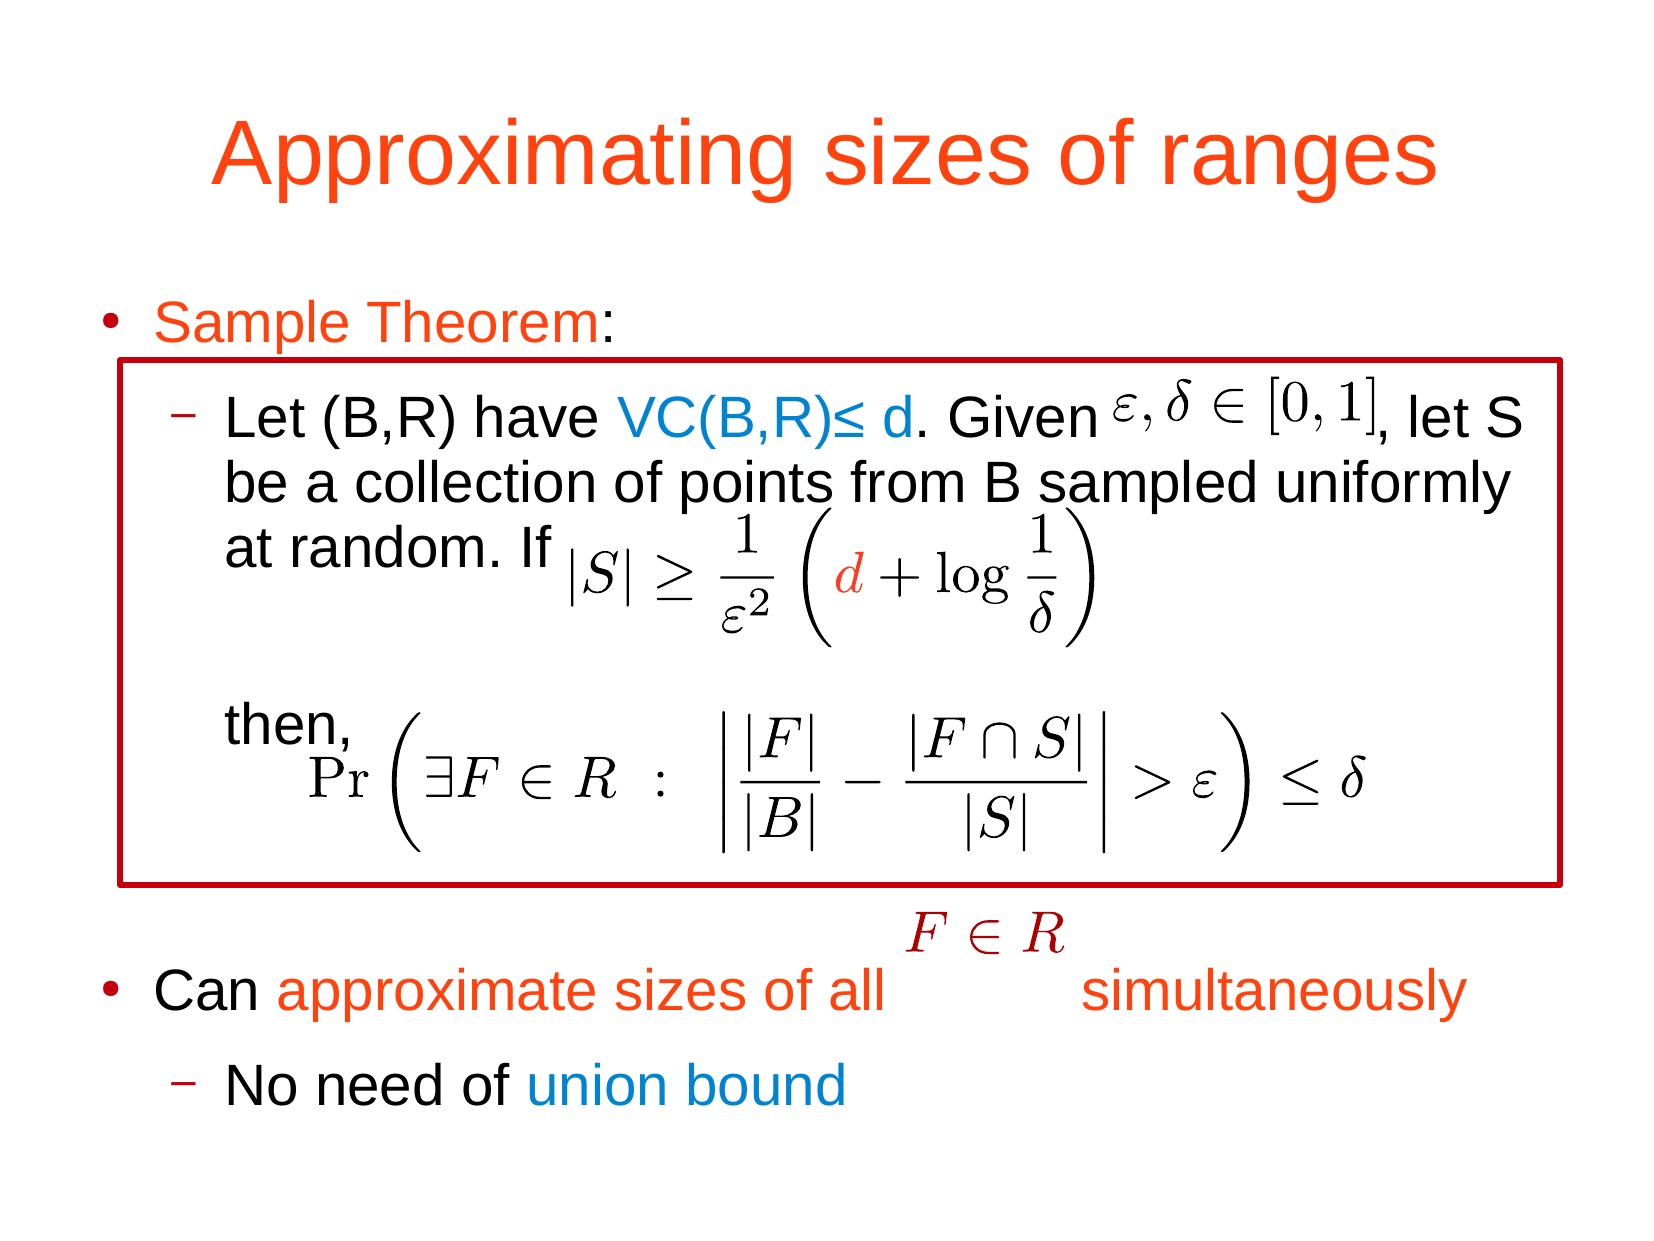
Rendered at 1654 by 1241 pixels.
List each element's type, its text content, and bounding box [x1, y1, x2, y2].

title Approximating sizes of ranges [82, 49, 1571, 257]
list Sample Theorem: Let (B,R) have VC(B,R)≤ d. Given , let S be a collection of points from B sampled uniformly at random. If then, Can approximate sizes of all simultaneously No need of union bound [123, 363, 1538, 882]
picture [309, 711, 1366, 854]
picture [571, 507, 1095, 648]
picture [905, 911, 1065, 955]
picture [1113, 376, 1375, 436]
list Sample Theorem: Let (B,R) have VC(B,R)≤ d. Given , let S be a collection of points from B sampled uniformly at random. If then, Can approximate sizes of all simultaneously No need of union bound [82, 290, 1538, 1171]
